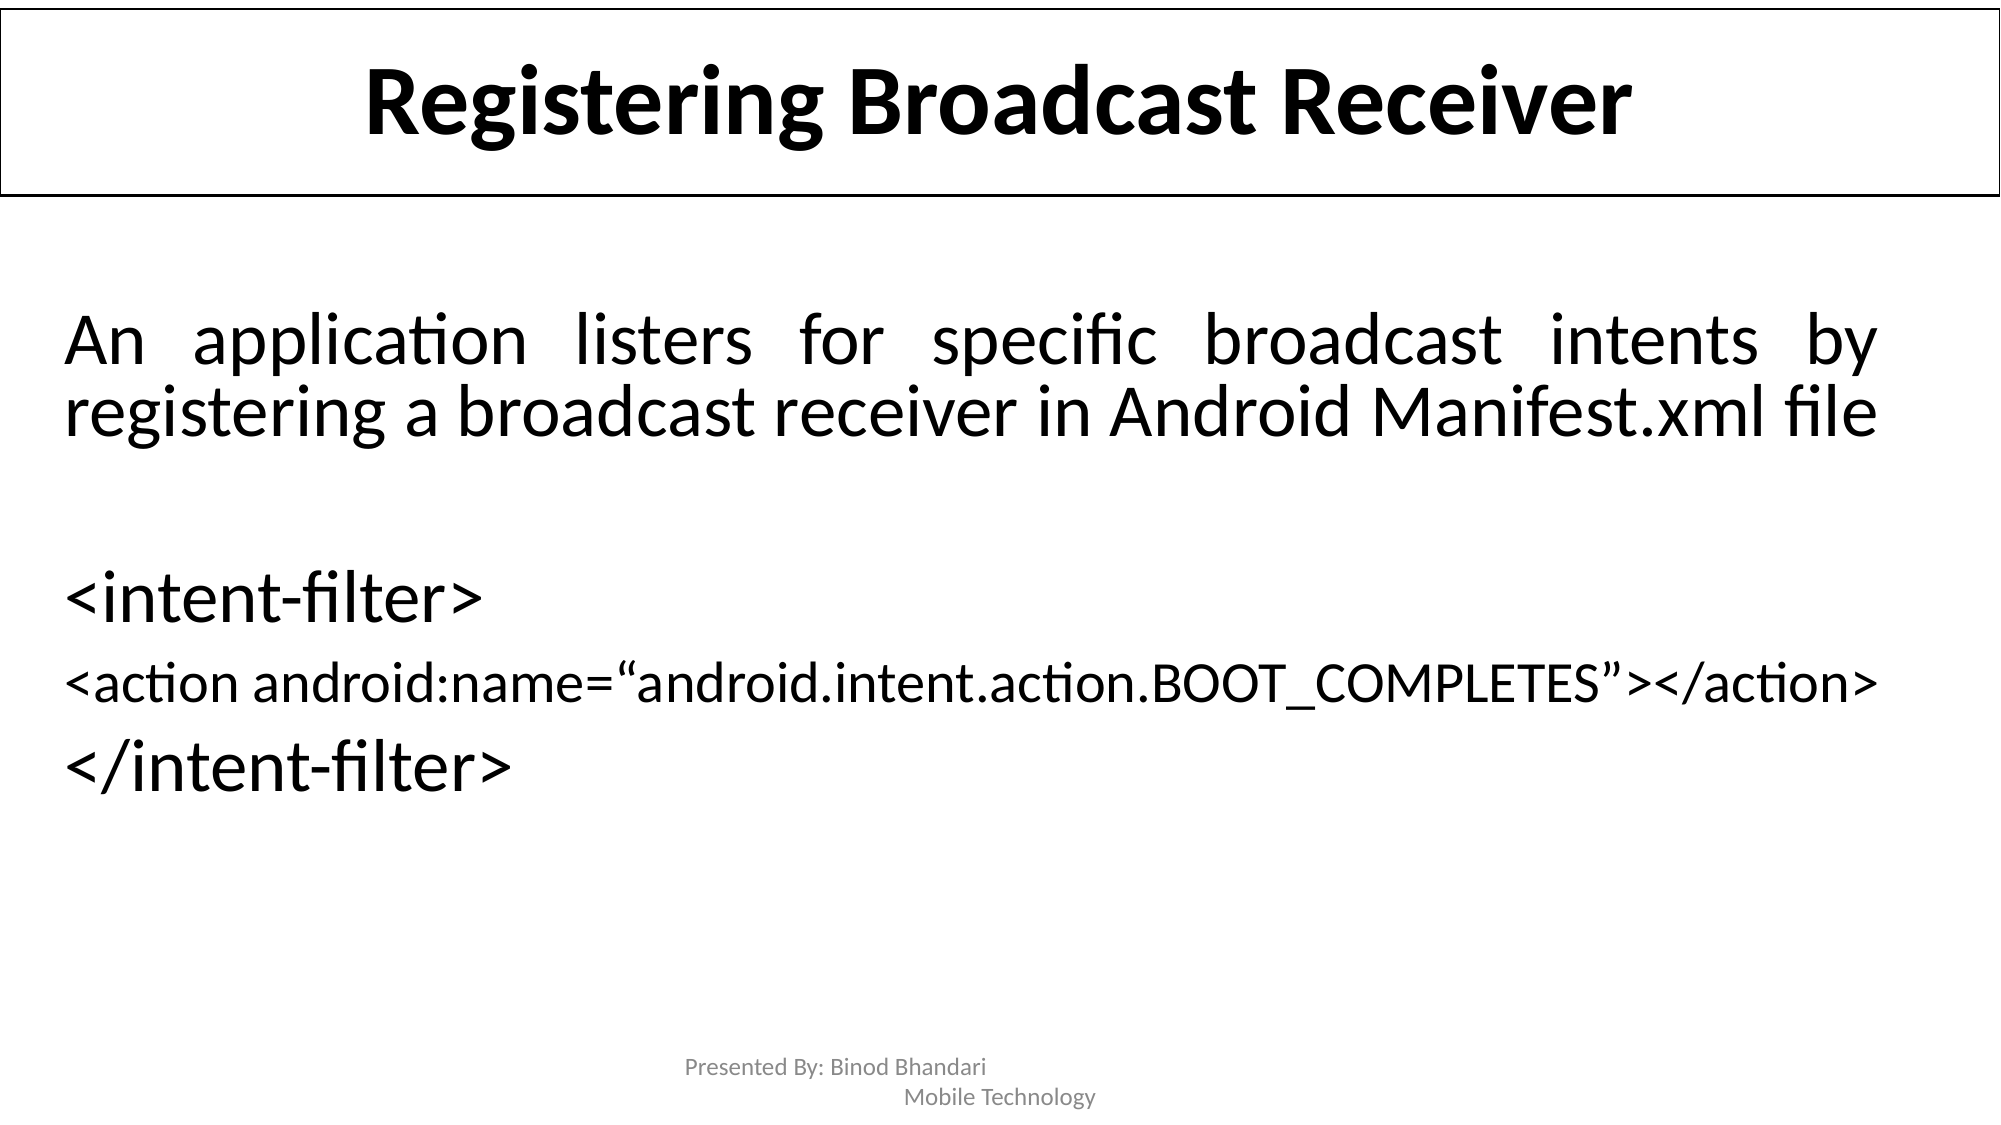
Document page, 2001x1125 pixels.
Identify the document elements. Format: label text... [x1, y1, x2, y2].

text_box Presented By: Binod Bhandari Mobile Technology [662, 1042, 1338, 1103]
list An application listers for specific broadcast intents by registering a broadcast receiver in Android Manifest.xml file <intent-filter> <action android:name=“android.intent.action.BOOT_COMPLETES”></action> </intent-filter> [49, 299, 1941, 1014]
title Registering Broadcast Receiver [0, 9, 2000, 196]
